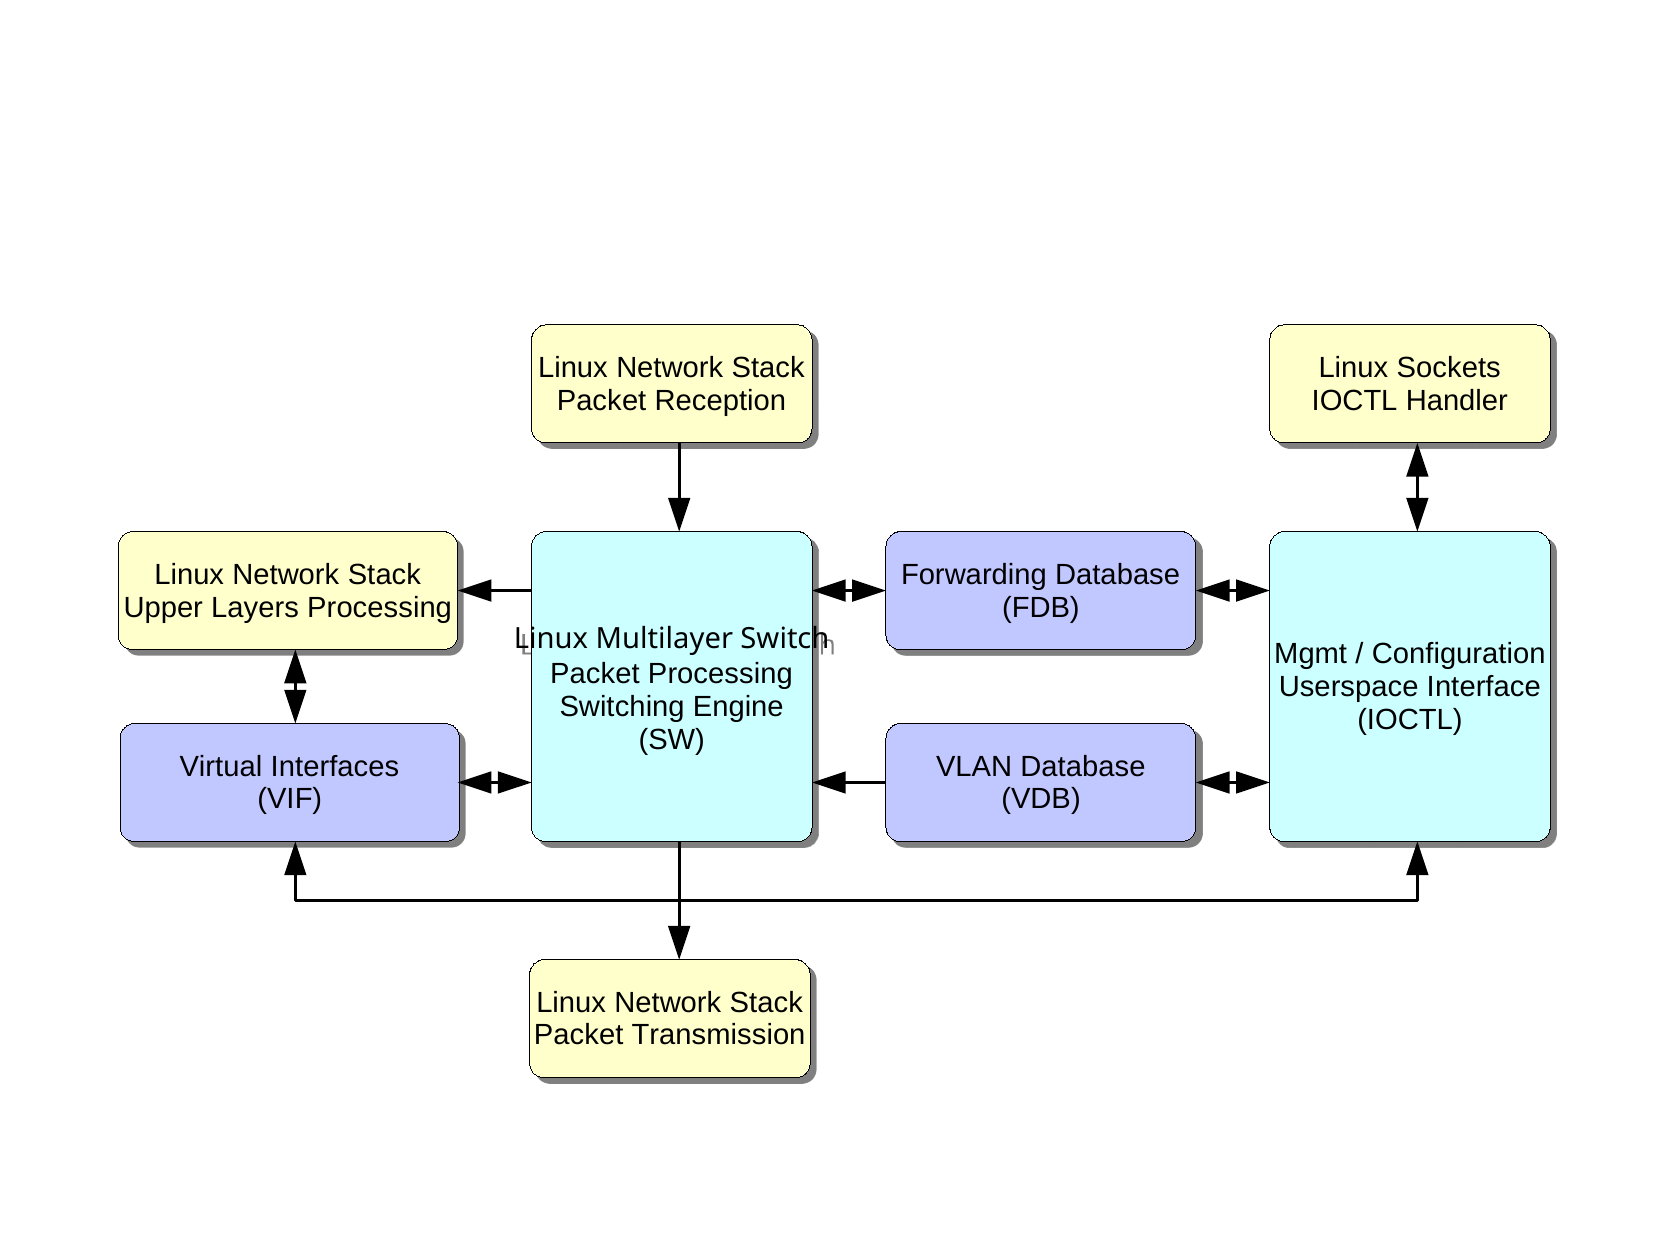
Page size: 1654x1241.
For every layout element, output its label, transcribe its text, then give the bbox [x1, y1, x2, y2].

text_box Mgmt / Configuration Userspace Interface (IOCTL) [1269, 531, 1551, 842]
text_box Forwarding Database (FDB) [885, 531, 1196, 650]
text_box Linux Network Stack Packet Transmission [529, 959, 811, 1078]
text_box Linux Network Stack Upper Layers Processing [118, 531, 458, 650]
text_box Linux Sockets IOCTL Handler [1269, 324, 1551, 443]
text_box VLAN Database (VDB) [885, 723, 1196, 842]
text_box Virtual Interfaces (VIF) [120, 723, 460, 842]
text_box Linux Network Stack Packet Reception [531, 324, 813, 443]
text_box Linux Multilayer Switch Packet Processing Switching Engine (SW) [531, 531, 813, 842]
